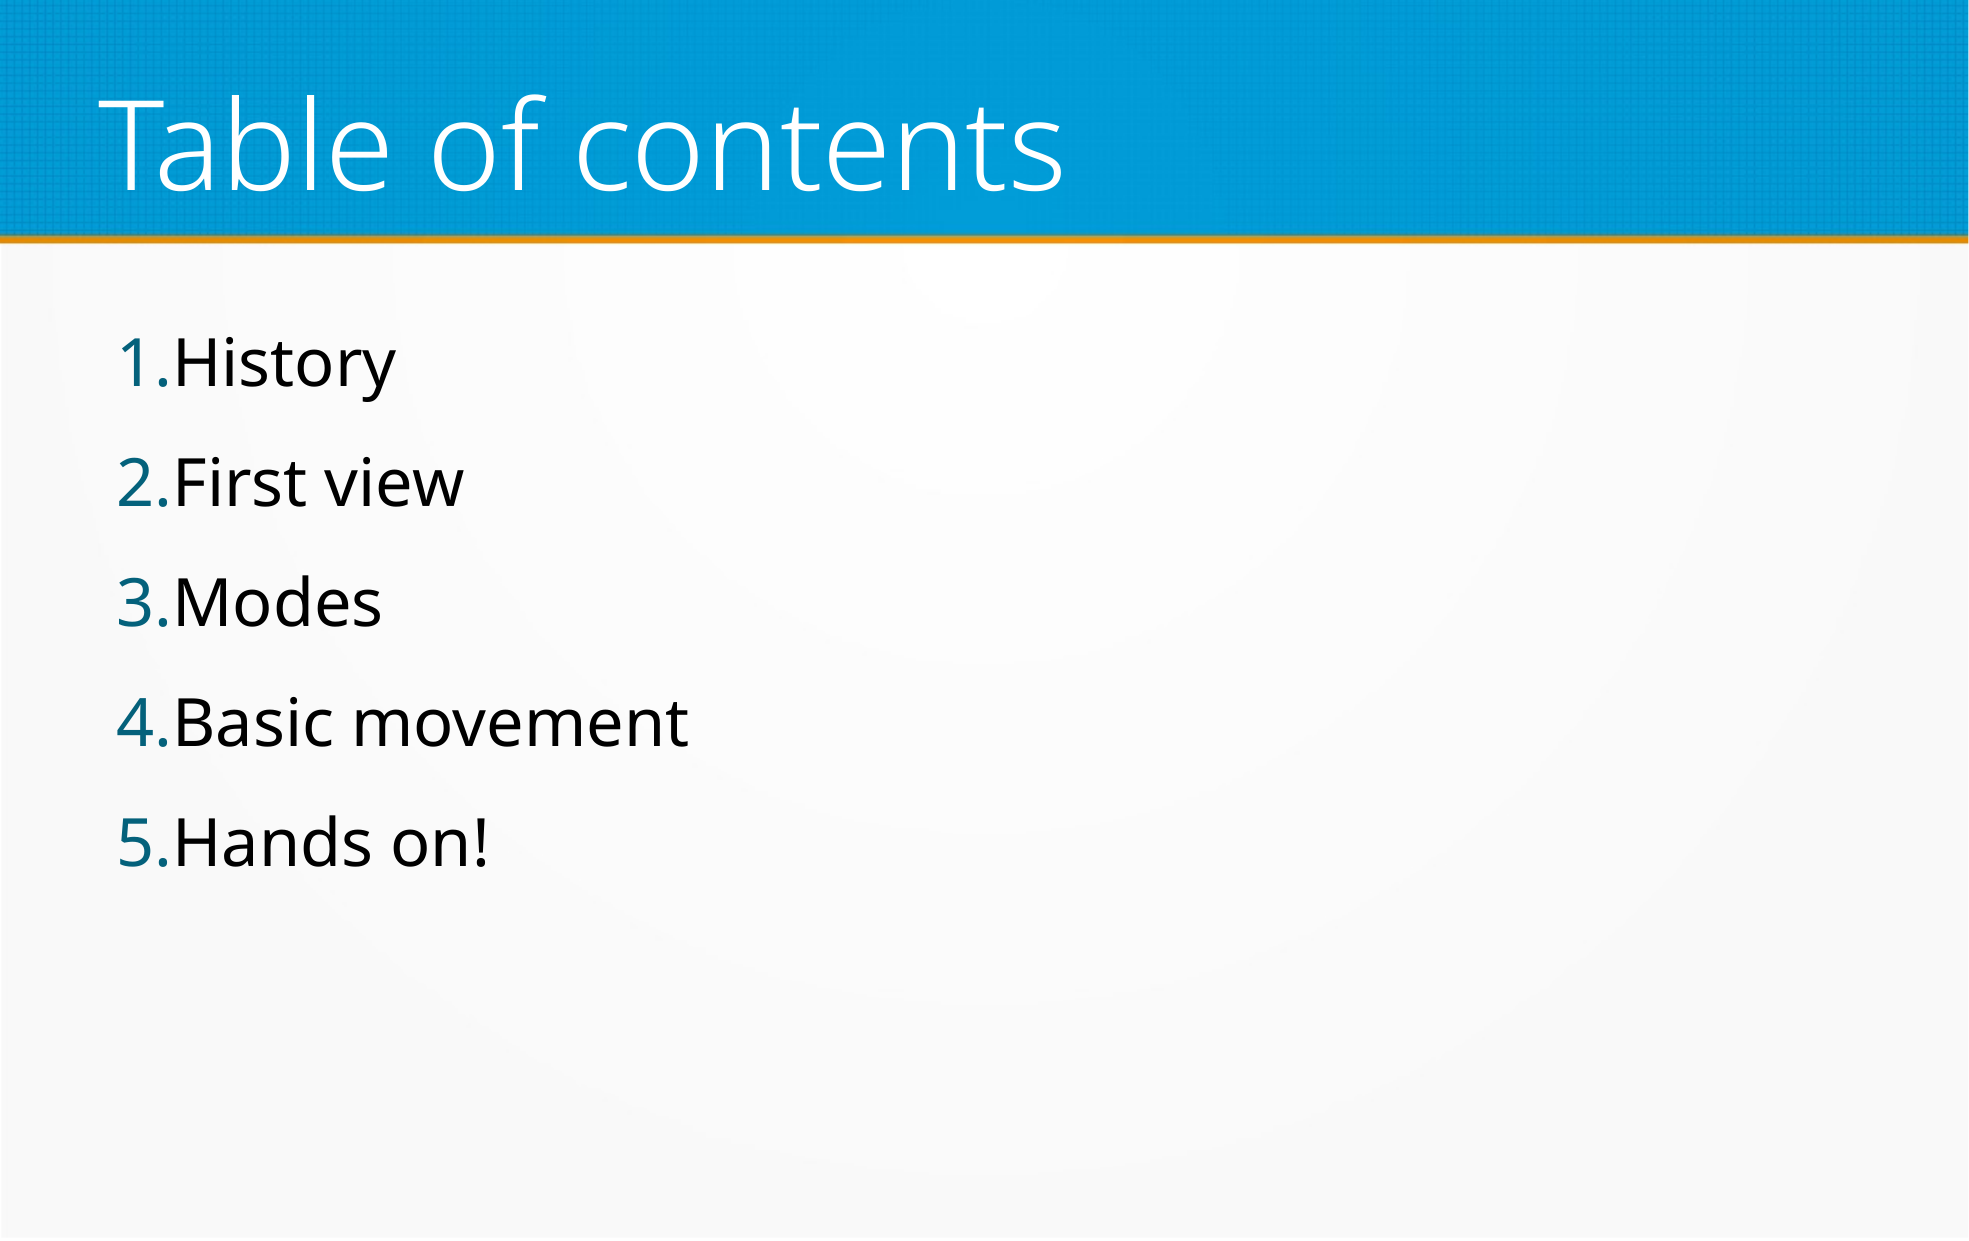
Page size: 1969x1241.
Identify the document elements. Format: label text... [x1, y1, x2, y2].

list History First view Modes Basic movement Hands on! [98, 315, 1861, 1081]
title Table of contents [98, 19, 1870, 227]
picture [0, 233, 1969, 1241]
